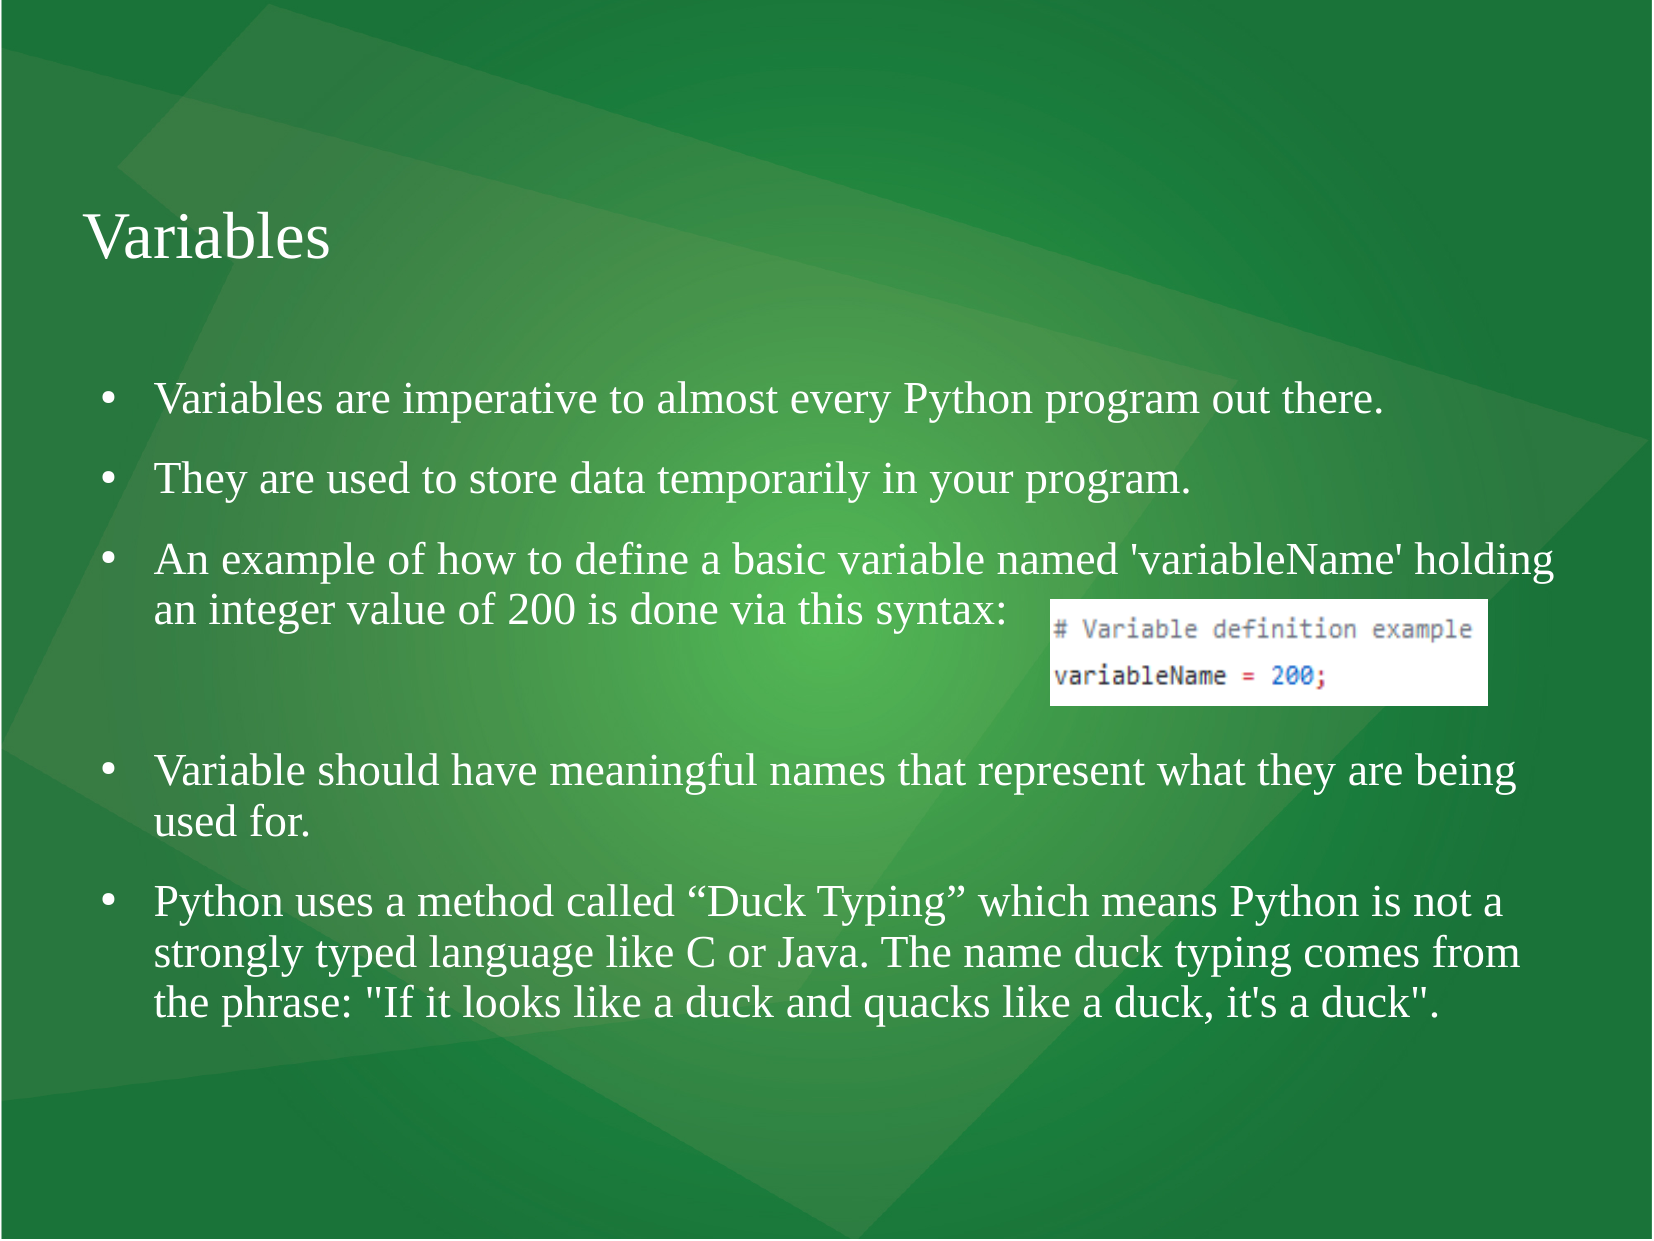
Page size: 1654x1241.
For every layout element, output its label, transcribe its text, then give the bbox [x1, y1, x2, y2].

picture [0, 0, 1652, 1241]
title Variables [82, 132, 1571, 340]
list Variables are imperative to almost every Python program out there. They are used to store data temporarily in your program. An example of how to define a basic variable named 'variableName' holding an integer value of 200 is done via this syntax: Variable should have meaningful names that represent what they are being used for. Python uses a method called “Duck Typing” which means Python is not a strongly typed language like C or Java. The name duck typing comes from the phrase: "If it looks like a duck and quacks like a duck, it's a duck". [82, 372, 1571, 1051]
